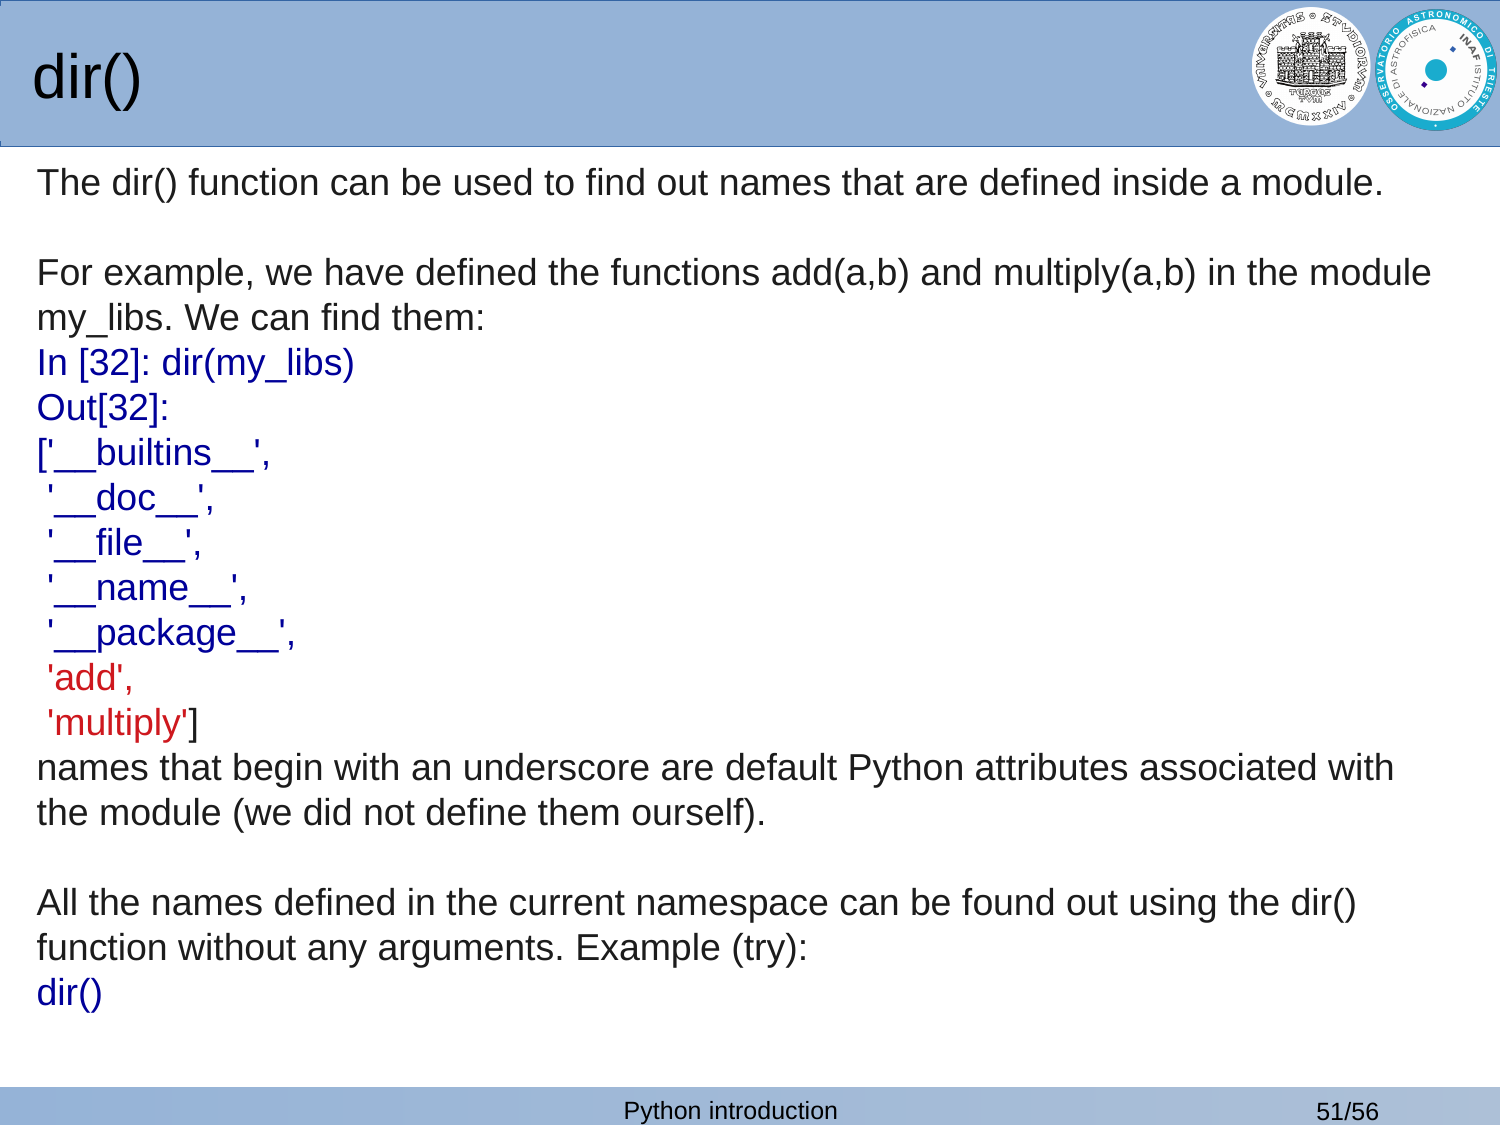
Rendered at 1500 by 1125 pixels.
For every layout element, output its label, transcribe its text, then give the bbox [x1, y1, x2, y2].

picture [1252, 0, 1500, 156]
text_box dir() [0, 5, 1243, 141]
list The dir() function can be used to find out names that are defined inside a module. For example, we have defined the functions add(a,b) and multiply(a,b) in the module my_libs. We can find them: In [32]: dir(my_libs) Out[32]: ['__builtins__', '__doc__', '__file__', '__name__', '__package__', 'add', 'multiply'] names that begin with an underscore are default Python attributes associated with the module (we did not define them ourself). All the names defined in the current namespace can be found out using the dir() function without any arguments. Example (try): dir() [21, 150, 1455, 1087]
